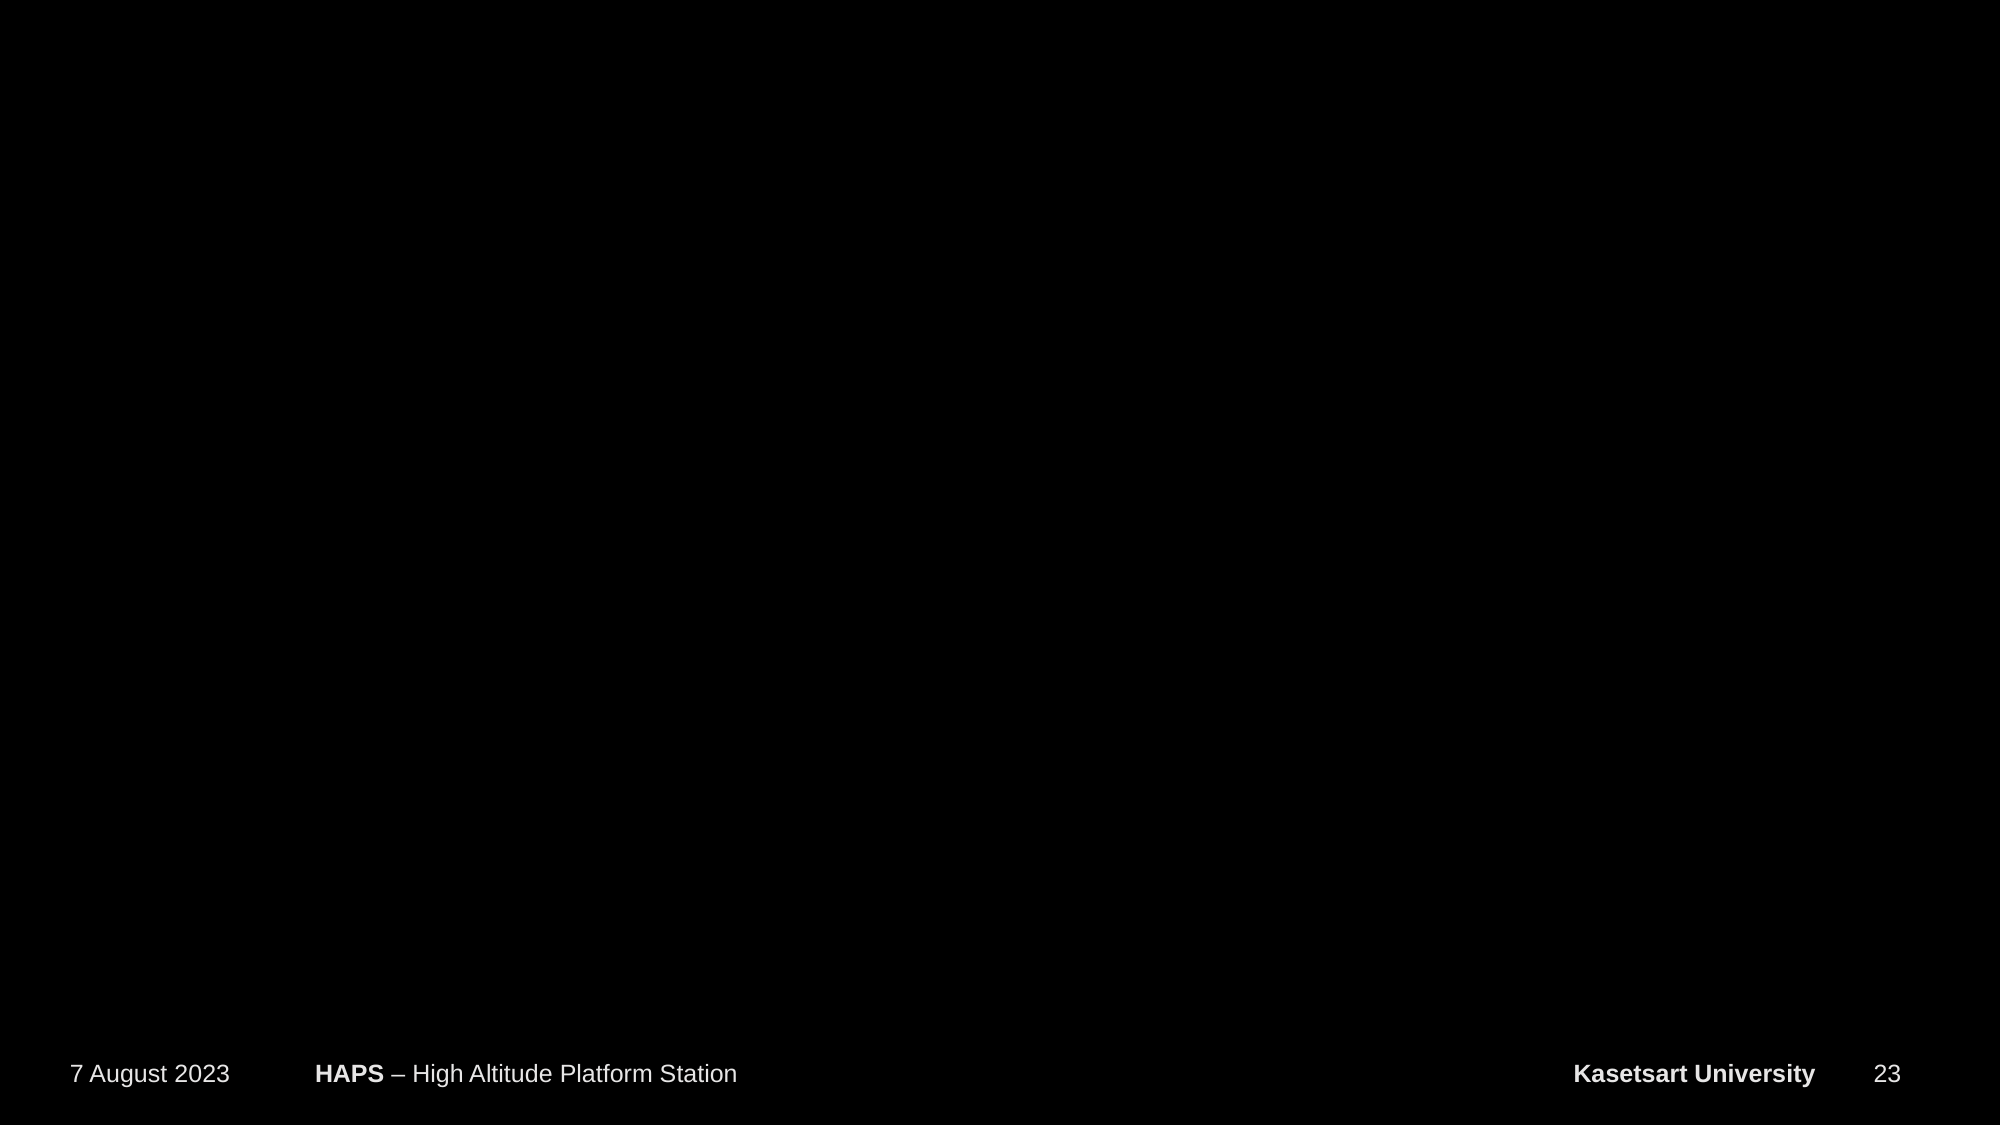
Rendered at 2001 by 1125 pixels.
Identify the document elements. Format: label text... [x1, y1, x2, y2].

text_box 7 August 2023 [55, 1042, 248, 1103]
text_box [1858, 1042, 1945, 1103]
text_box HAPS – High Altitude Platform Station Kasetsart University [272, 1042, 1858, 1103]
